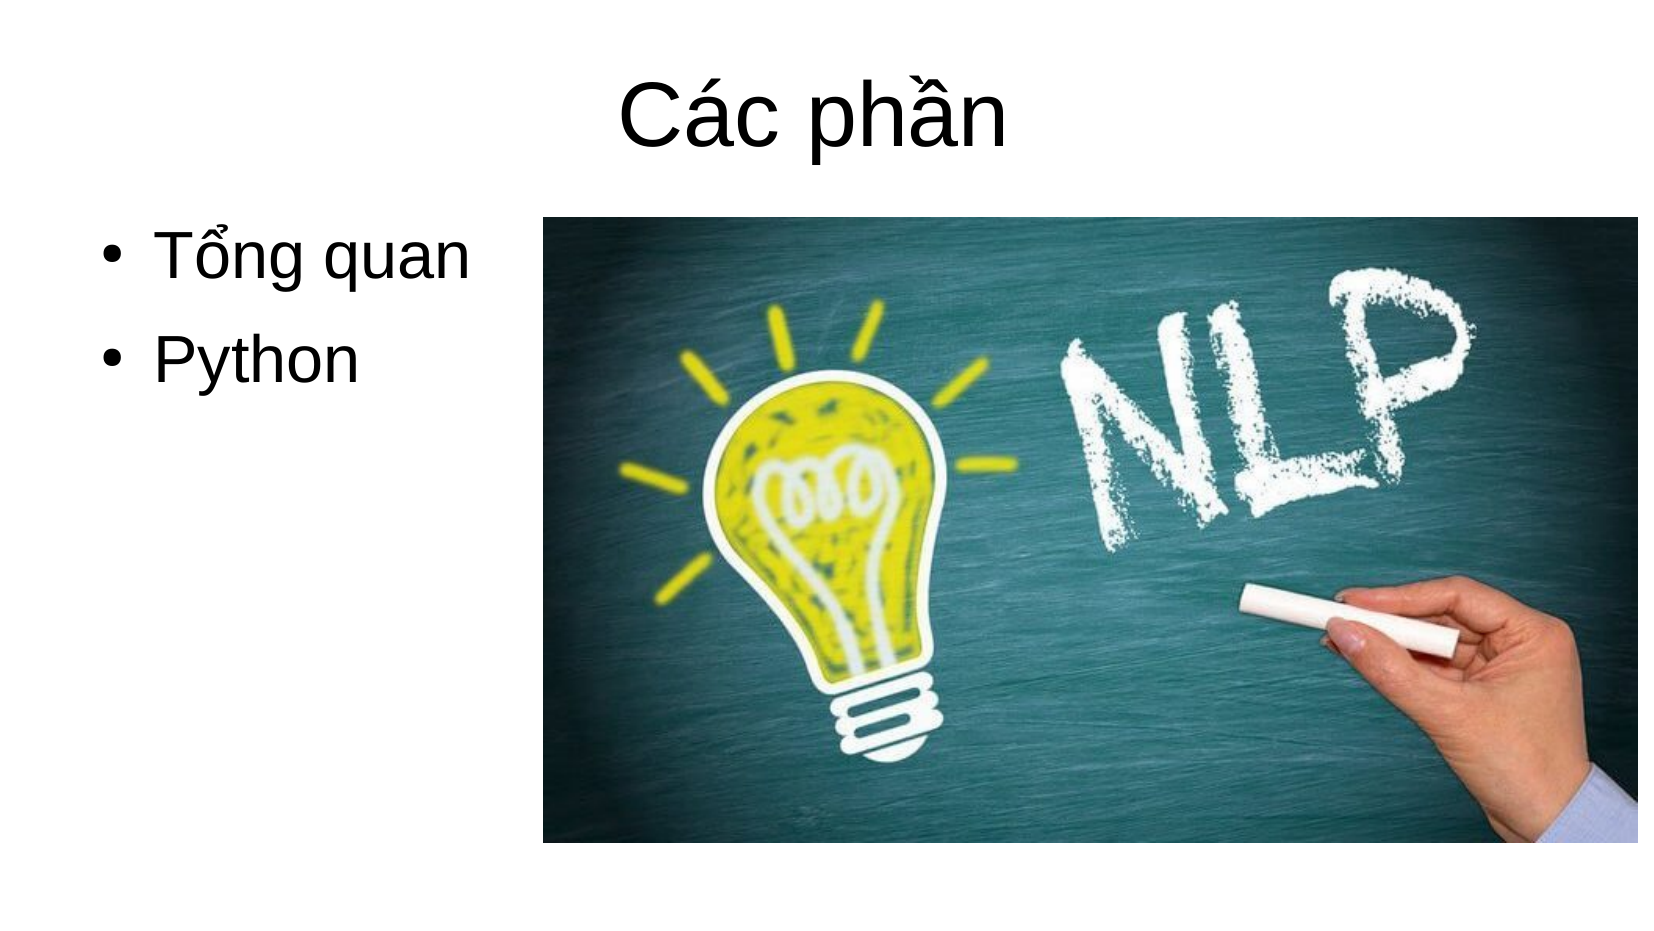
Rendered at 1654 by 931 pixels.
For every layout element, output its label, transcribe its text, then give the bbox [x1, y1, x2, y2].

title Các phần [82, 37, 1571, 193]
list Tổng quan Python [82, 217, 543, 758]
picture [543, 217, 1638, 843]
